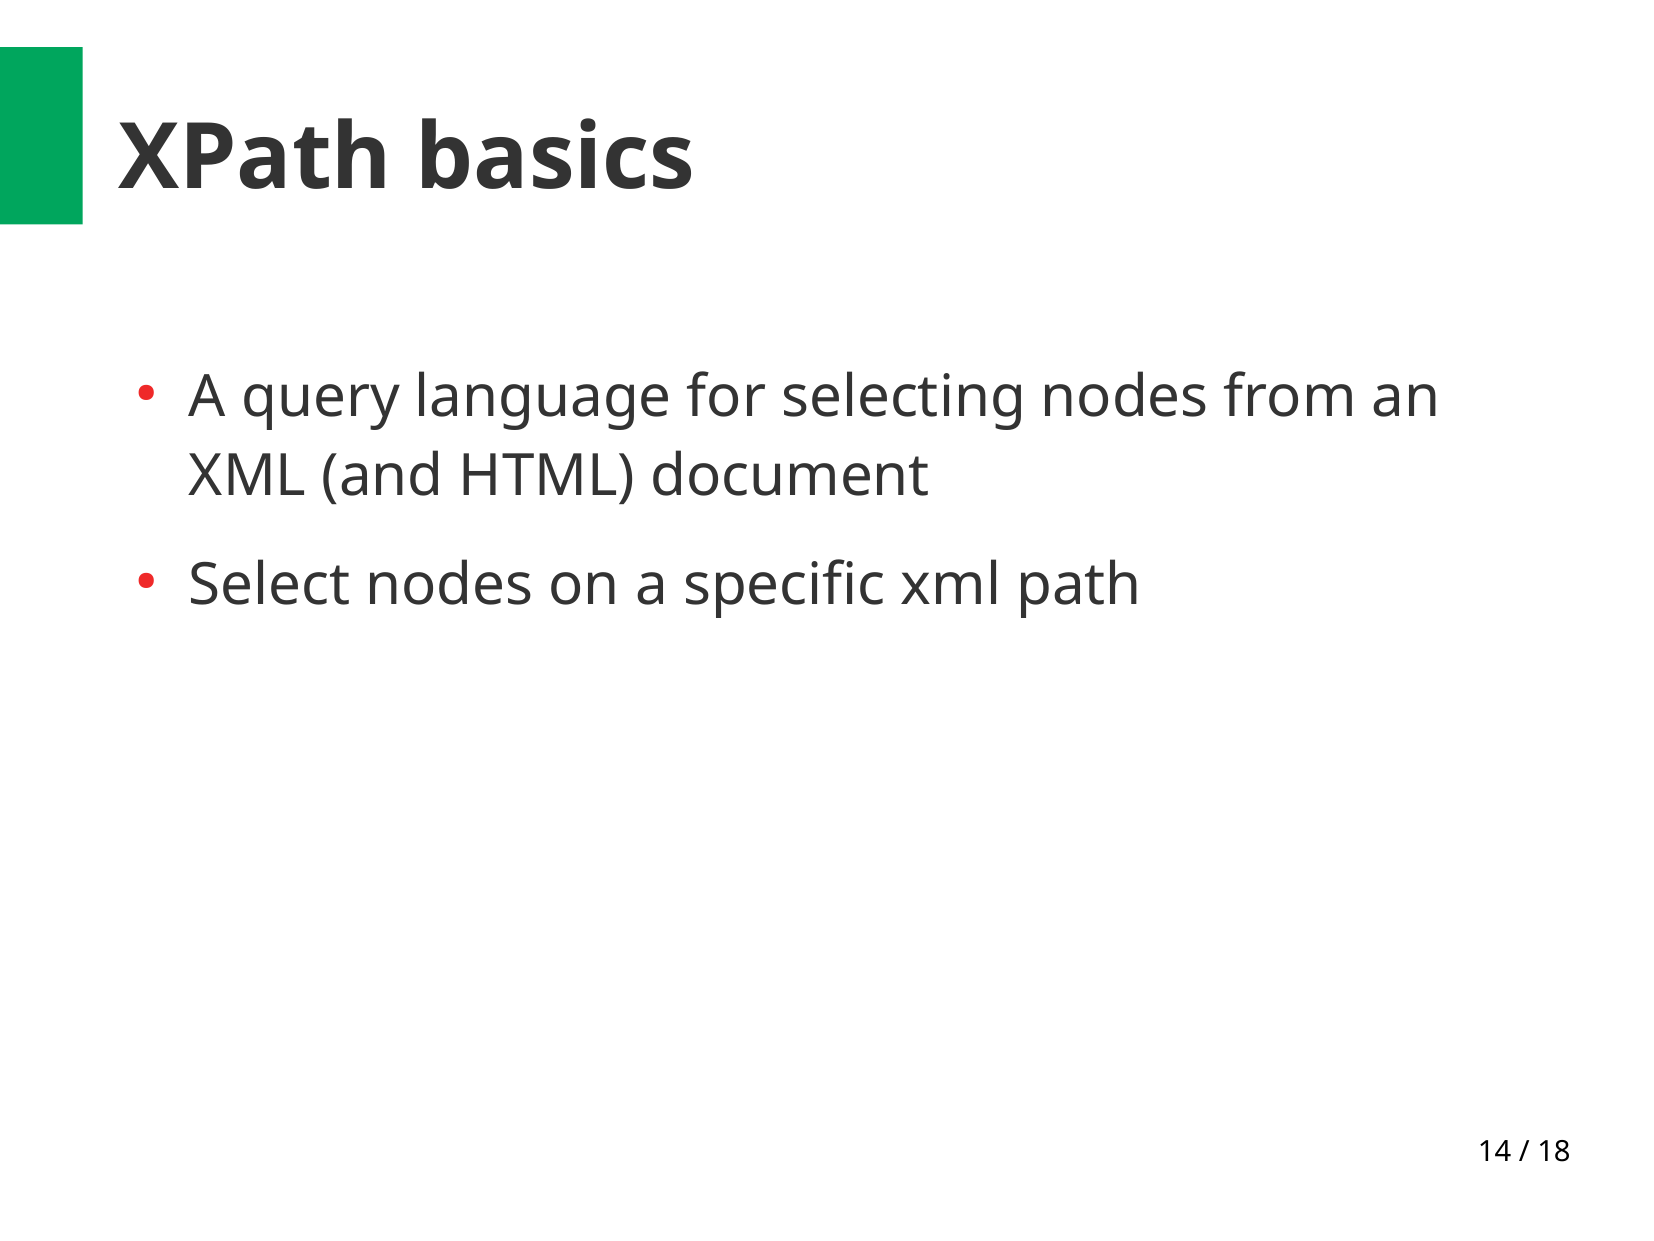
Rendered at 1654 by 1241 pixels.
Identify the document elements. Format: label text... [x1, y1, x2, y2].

title XPath basics [118, 49, 1571, 257]
list A query language for selecting nodes from an XML (and HTML) document Select nodes on a specific xml path [118, 354, 1536, 1074]
